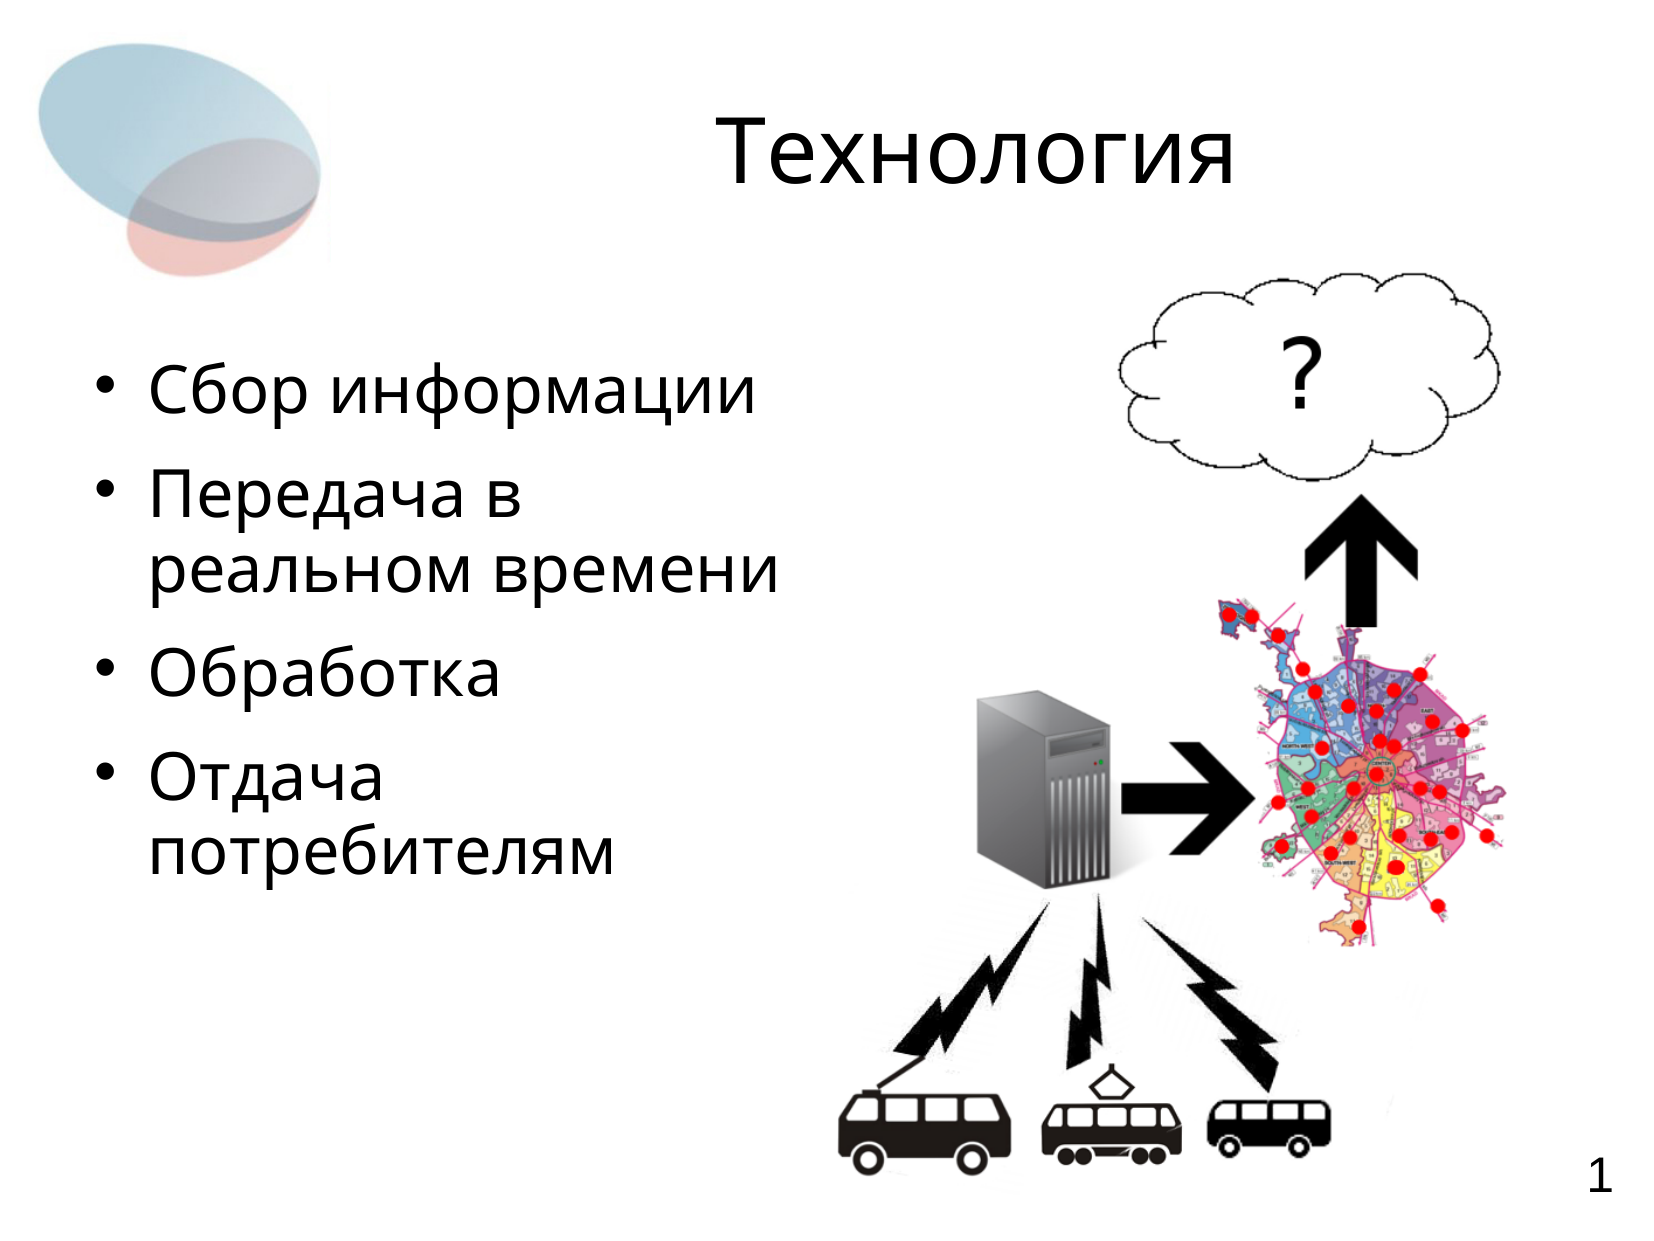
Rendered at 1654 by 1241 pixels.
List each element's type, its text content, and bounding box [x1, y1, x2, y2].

text_box Сбор информации Передача в реальном времени Обработка Отдача потребителям [76, 354, 815, 1069]
picture [29, 29, 331, 293]
picture [815, 218, 1549, 1212]
text_box Технология [383, 49, 1571, 257]
text_box 1 [1571, 1140, 1629, 1212]
